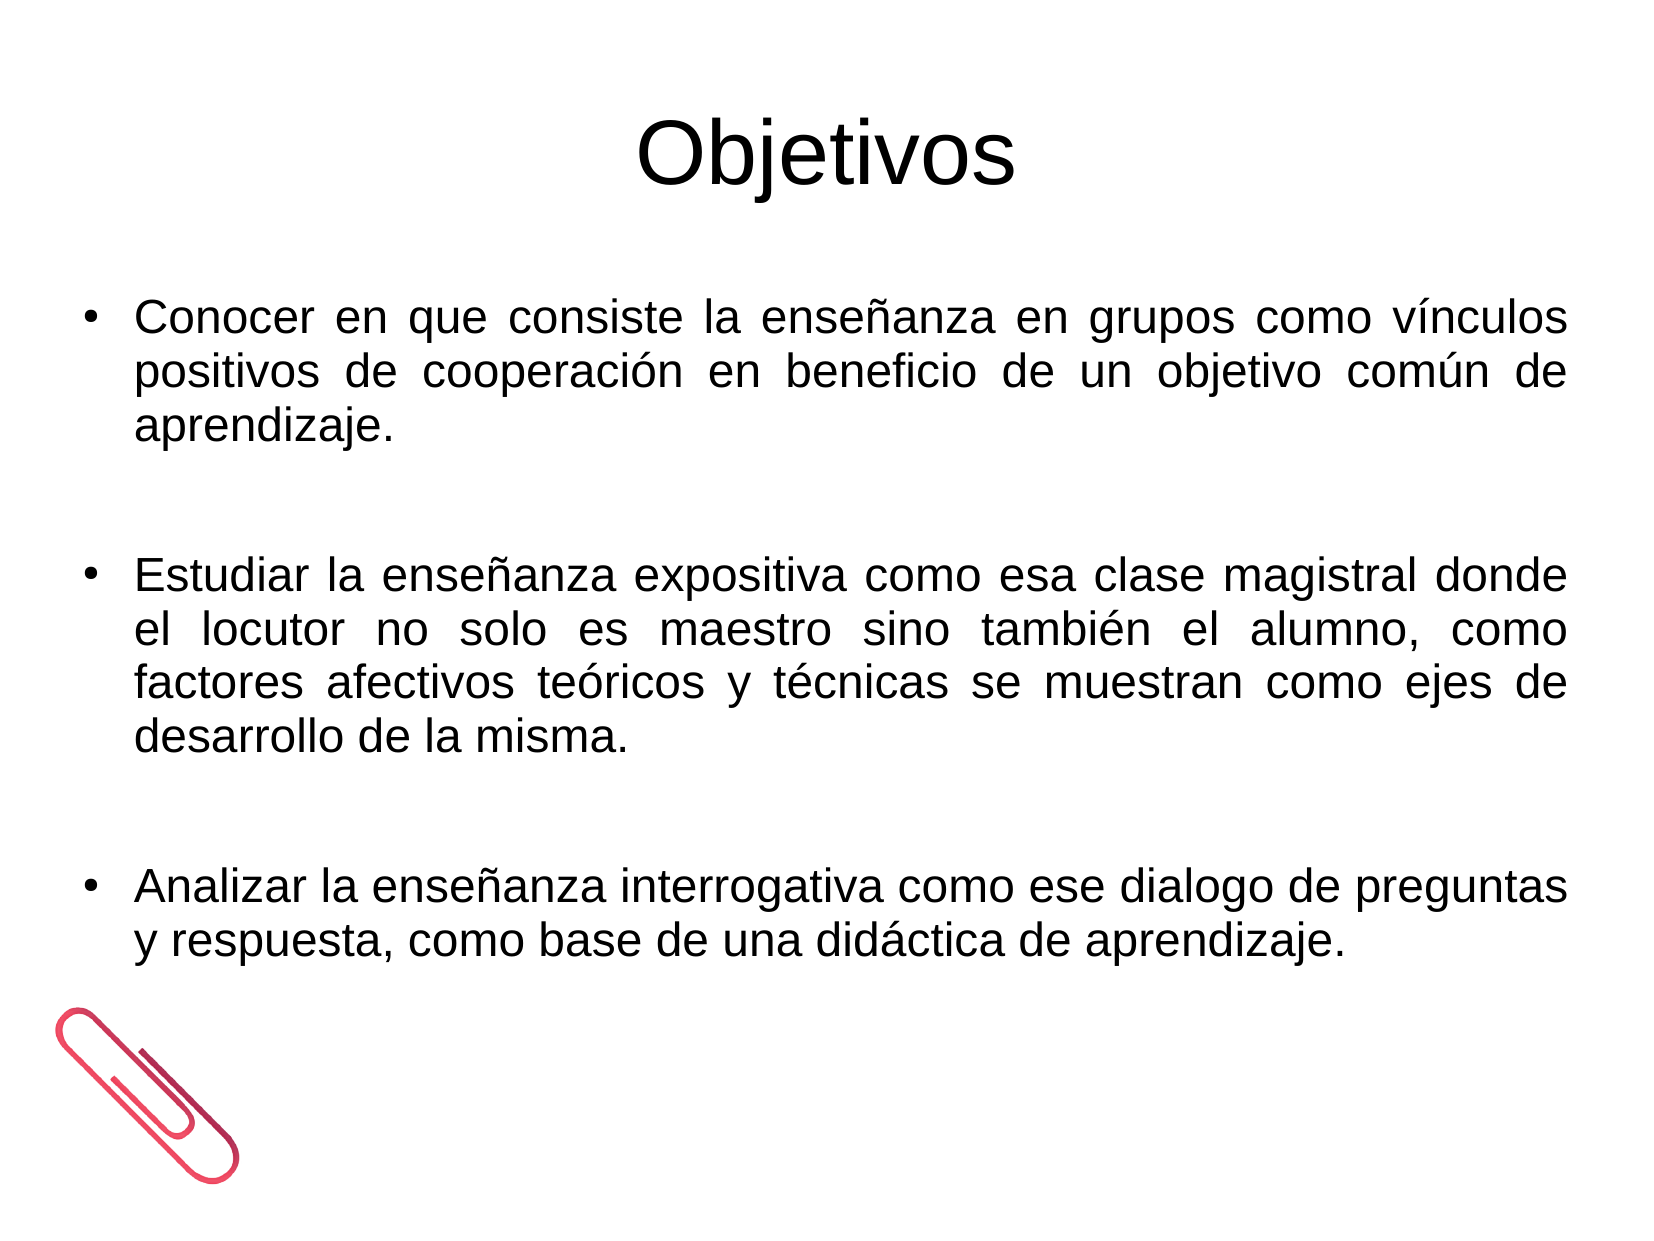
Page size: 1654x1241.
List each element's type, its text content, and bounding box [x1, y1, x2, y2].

title Objetivos [82, 49, 1571, 257]
picture [0, 951, 296, 1241]
list Conocer en que consiste la enseñanza en grupos como vínculos positivos de cooperación en beneficio de un objetivo común de aprendizaje. Estudiar la enseñanza expositiva como esa clase magistral donde el locutor no solo es maestro sino también el alumno, como factores afectivos teóricos y técnicas se muestran como ejes de desarrollo de la misma. Analizar la enseñanza interrogativa como ese dialogo de preguntas y respuesta, como base de una didáctica de aprendizaje. [82, 290, 1571, 1010]
